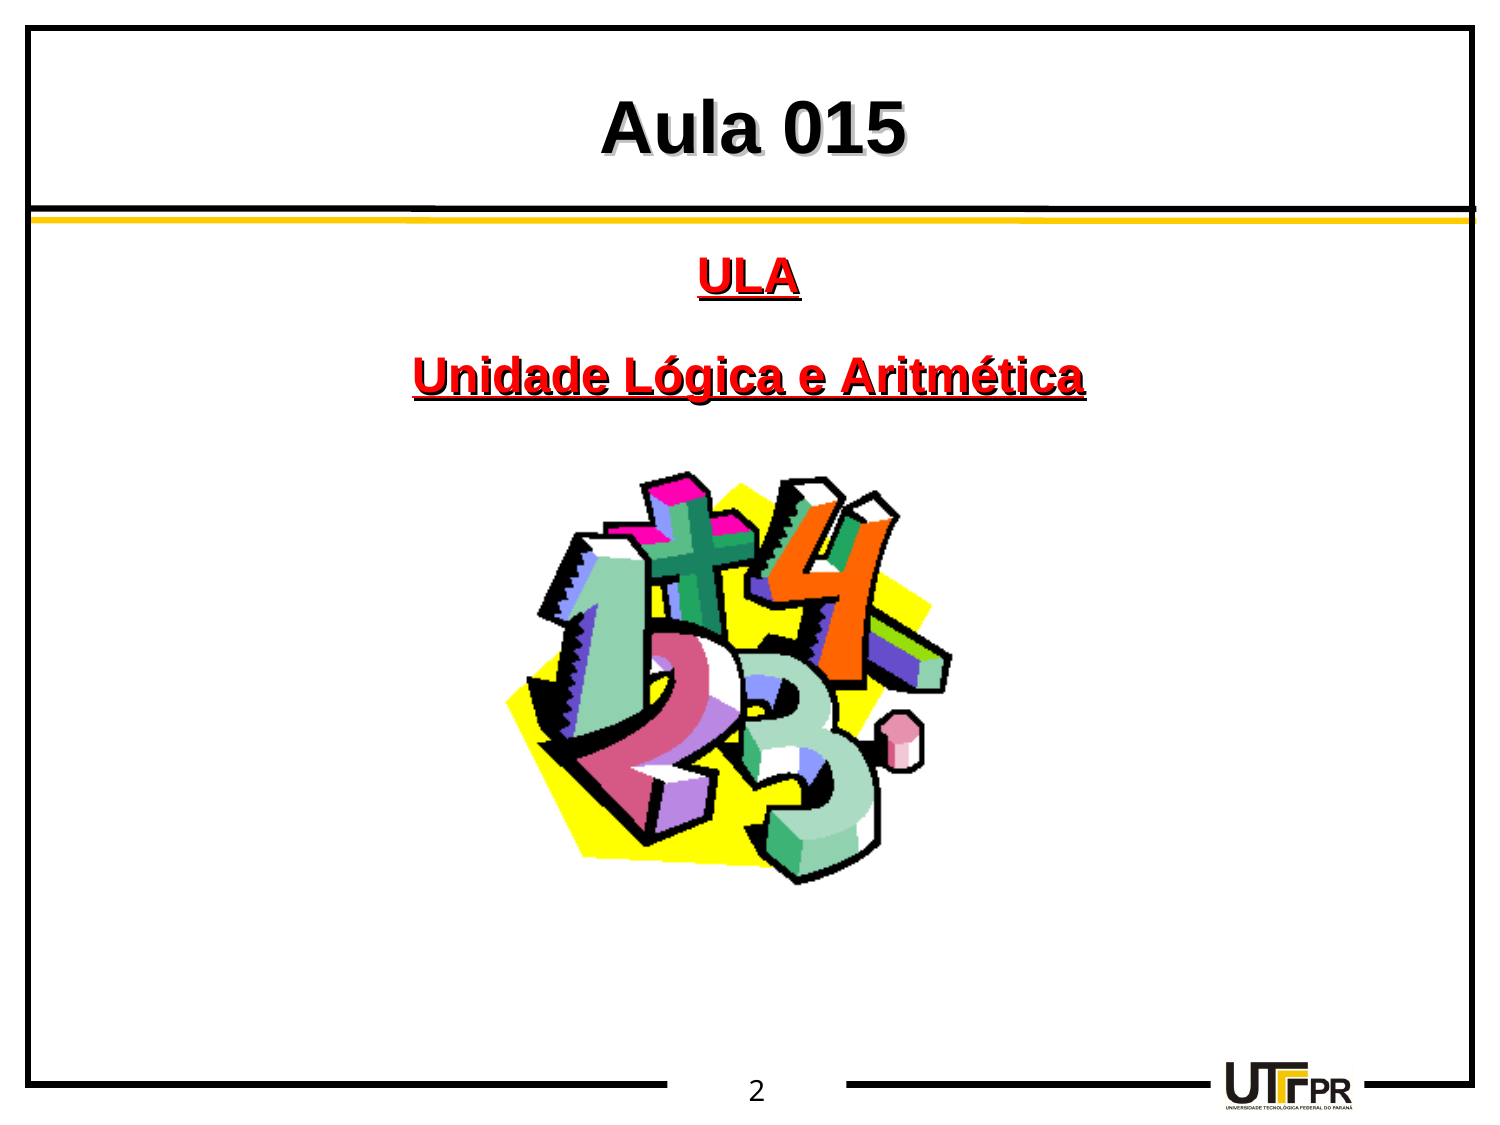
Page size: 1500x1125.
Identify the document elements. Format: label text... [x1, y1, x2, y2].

picture [501, 463, 963, 894]
list ULA Unidade Lógica e Aritmética [84, 245, 1412, 416]
picture [1225, 1062, 1353, 1110]
title Aula 015 [504, 85, 1003, 180]
